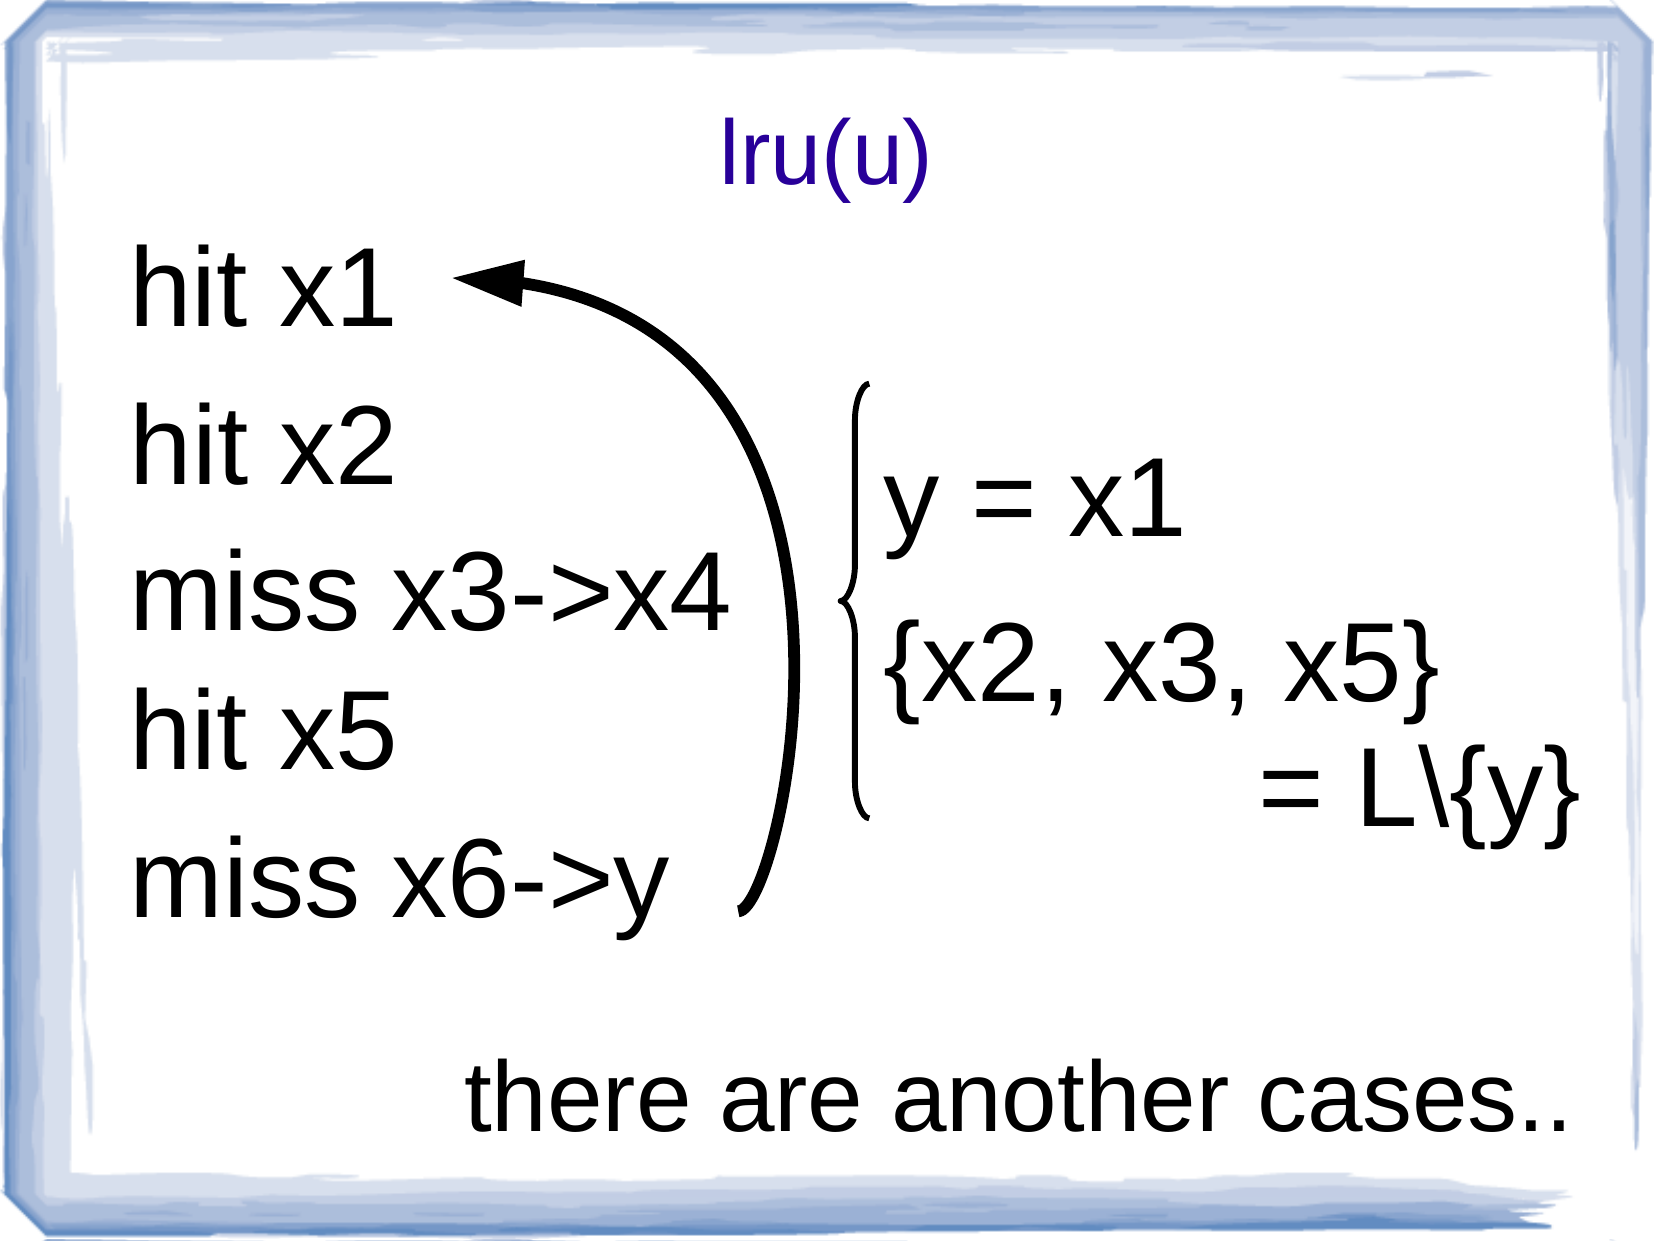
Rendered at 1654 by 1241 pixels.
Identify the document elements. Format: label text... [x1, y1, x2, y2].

picture [0, 0, 1654, 1241]
text_box {x2, x3, x5} = L\{y} [869, 592, 1604, 859]
text_box miss x3->x4 [783, 521, 807, 728]
text_box hit x2 [114, 375, 442, 521]
text_box hit x1 [114, 216, 441, 375]
text_box hit x5 [114, 660, 441, 808]
text_box miss x3->x4 [114, 521, 788, 728]
text_box there are another cases.. [449, 1033, 1595, 1161]
title lru(u) [82, 49, 1571, 257]
text_box miss x6->y [114, 808, 739, 1015]
text_box y = x1 [869, 427, 1203, 592]
